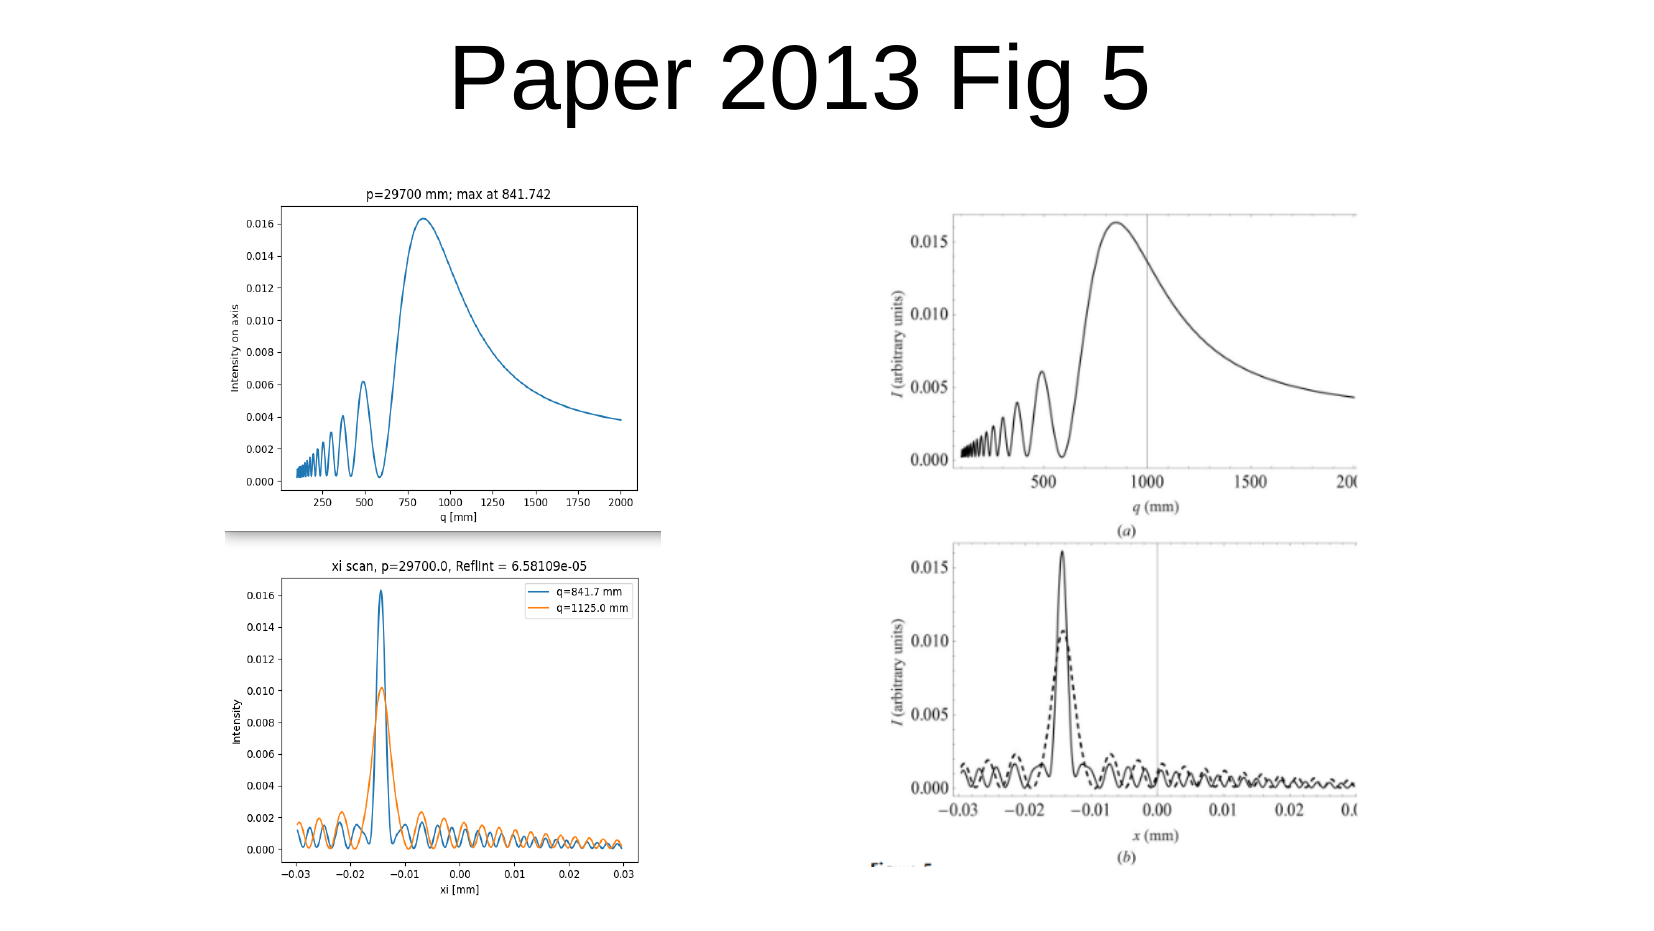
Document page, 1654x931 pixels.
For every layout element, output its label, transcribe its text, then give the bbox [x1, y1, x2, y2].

picture [870, 194, 1398, 867]
picture [225, 164, 661, 901]
title Paper 2013 Fig 5 [56, 0, 1546, 156]
